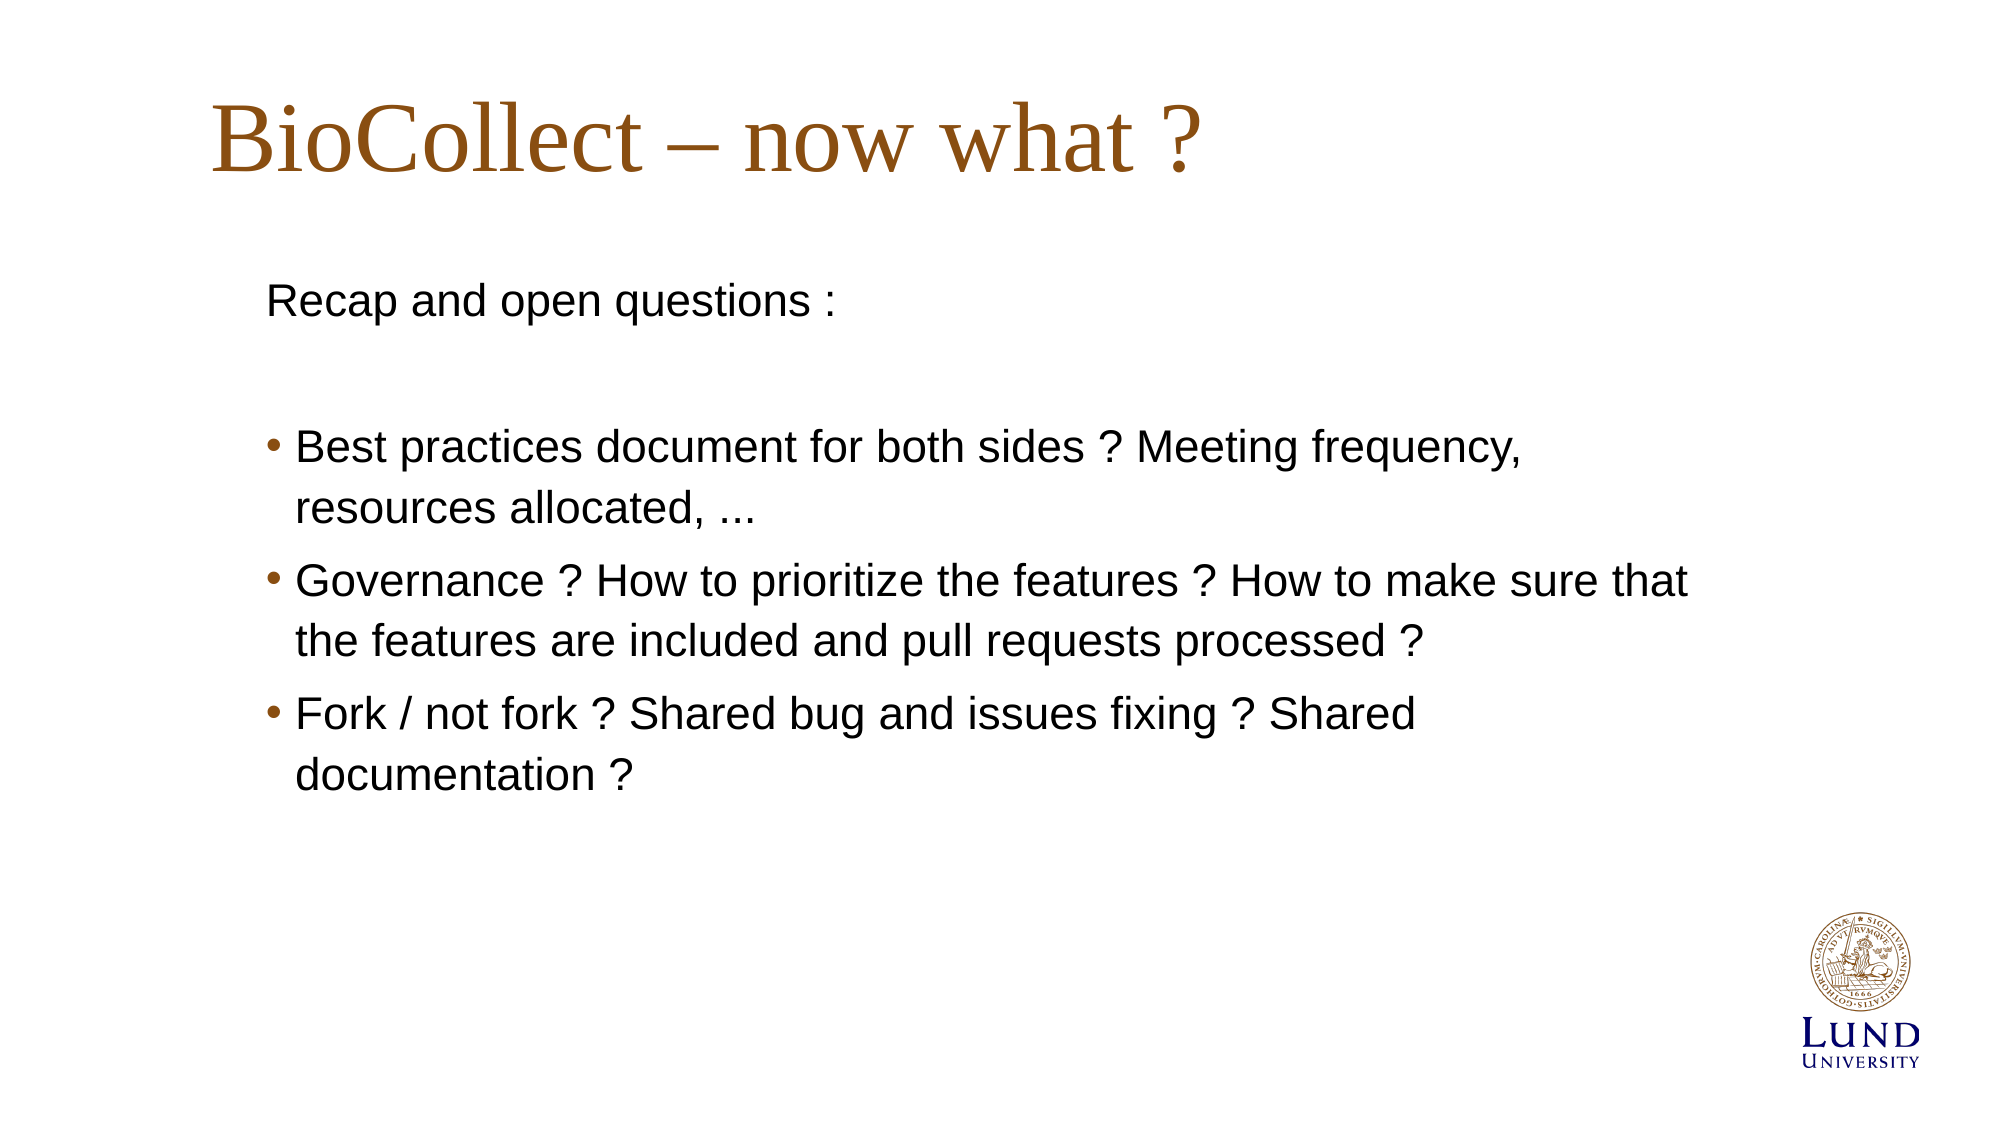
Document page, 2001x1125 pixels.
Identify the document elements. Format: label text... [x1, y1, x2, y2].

list Recap and open questions : Best practices document for both sides ? Meeting frequency, resources allocated, ... Governance ? How to prioritize the features ? How to make sure that the features are included and pull requests processed ? Fork / not fork ? Shared bug and issues fixing ? Shared documentation ? [265, 265, 1713, 1006]
title BioCollect – now what ? [210, 50, 1921, 240]
